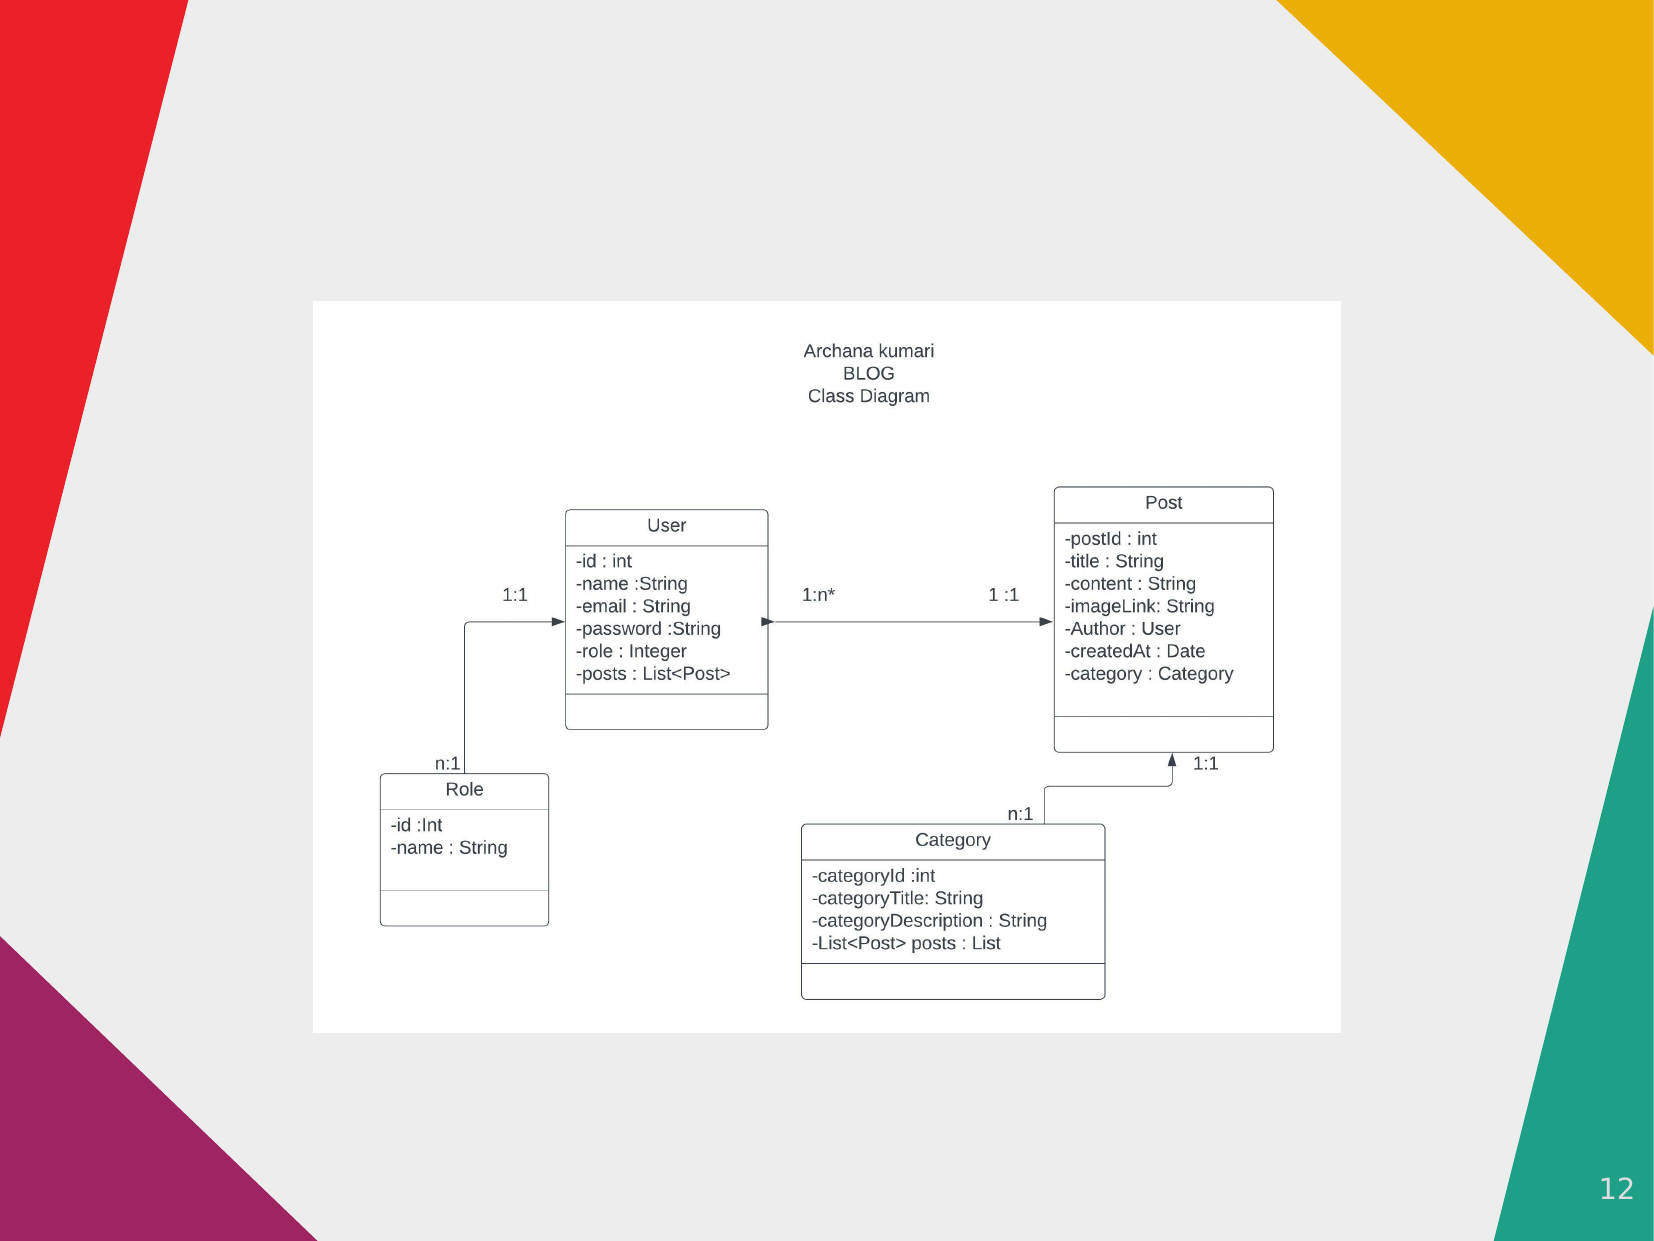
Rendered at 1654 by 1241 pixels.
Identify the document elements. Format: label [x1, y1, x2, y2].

picture [313, 301, 1341, 1033]
